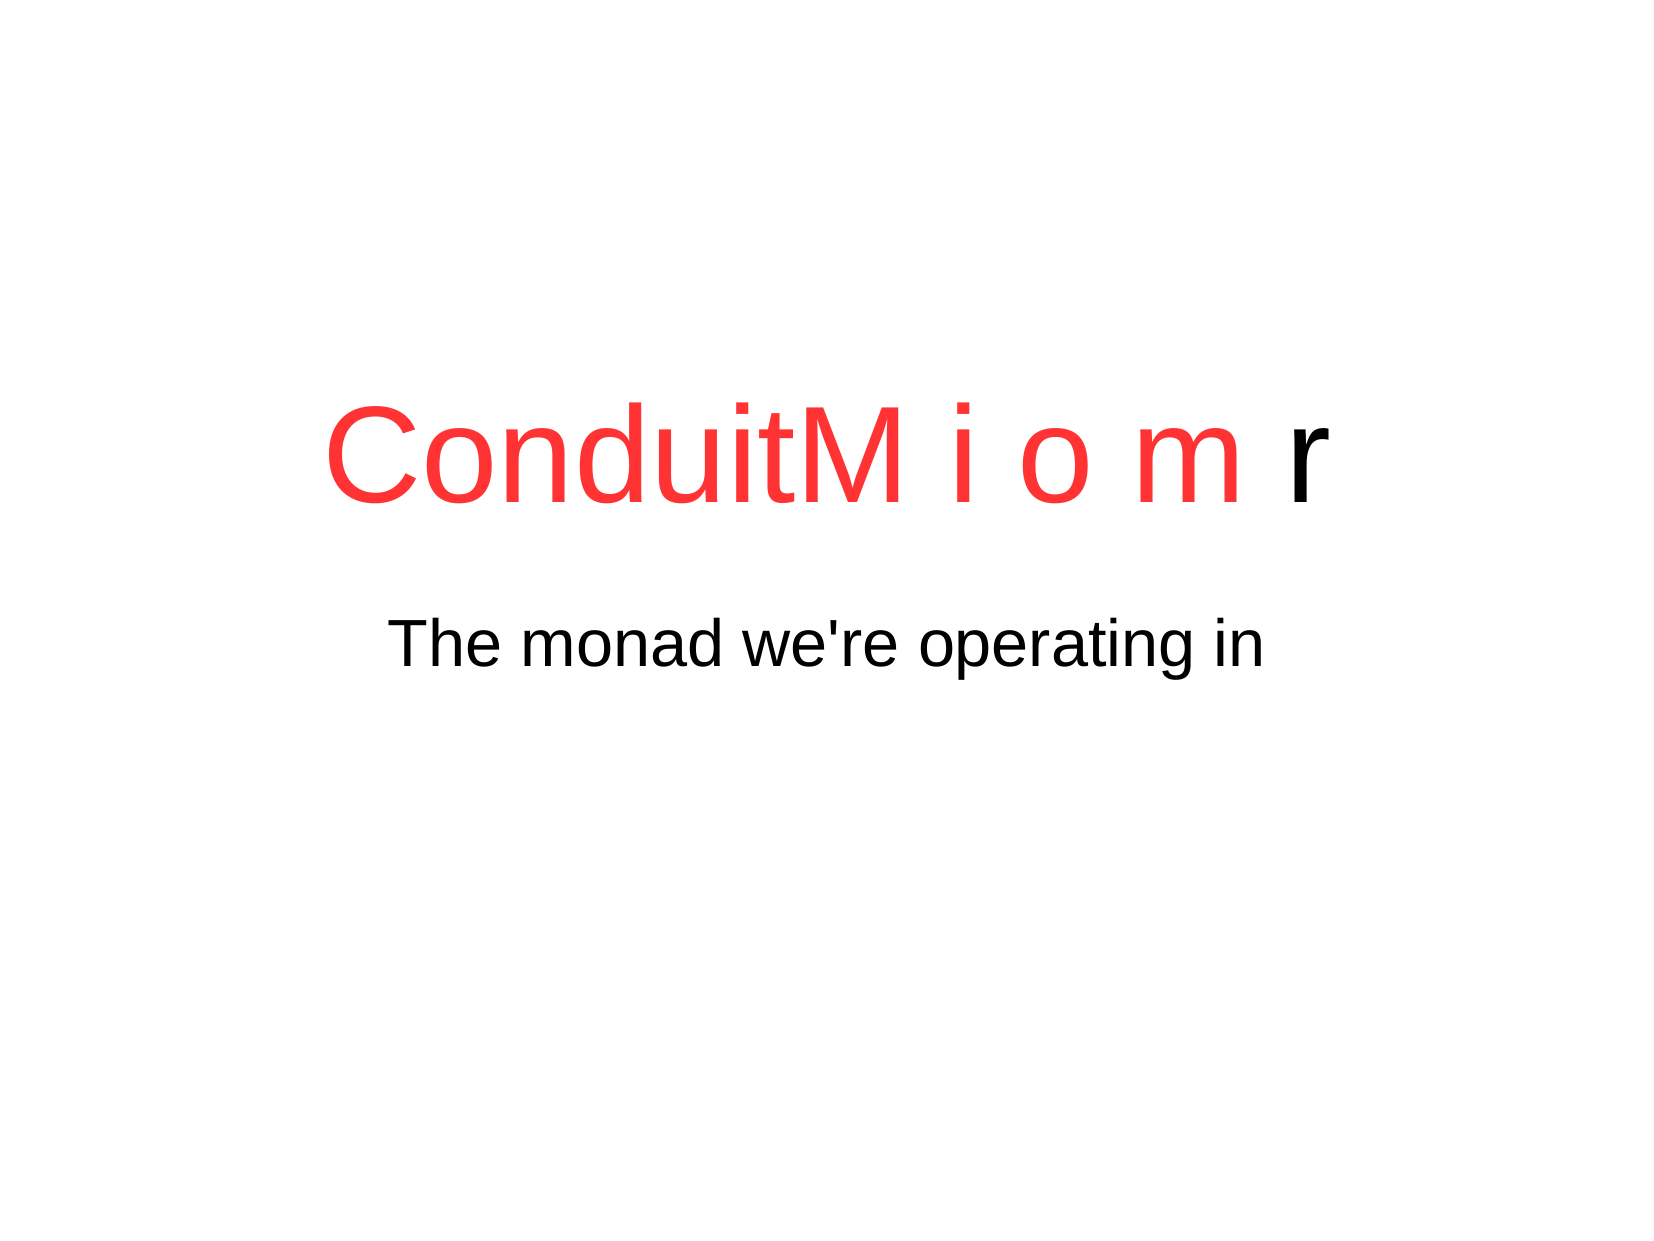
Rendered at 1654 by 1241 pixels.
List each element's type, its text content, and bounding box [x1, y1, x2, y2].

subtitle ConduitM i o m r The monad we're operating in [82, 49, 1571, 1010]
